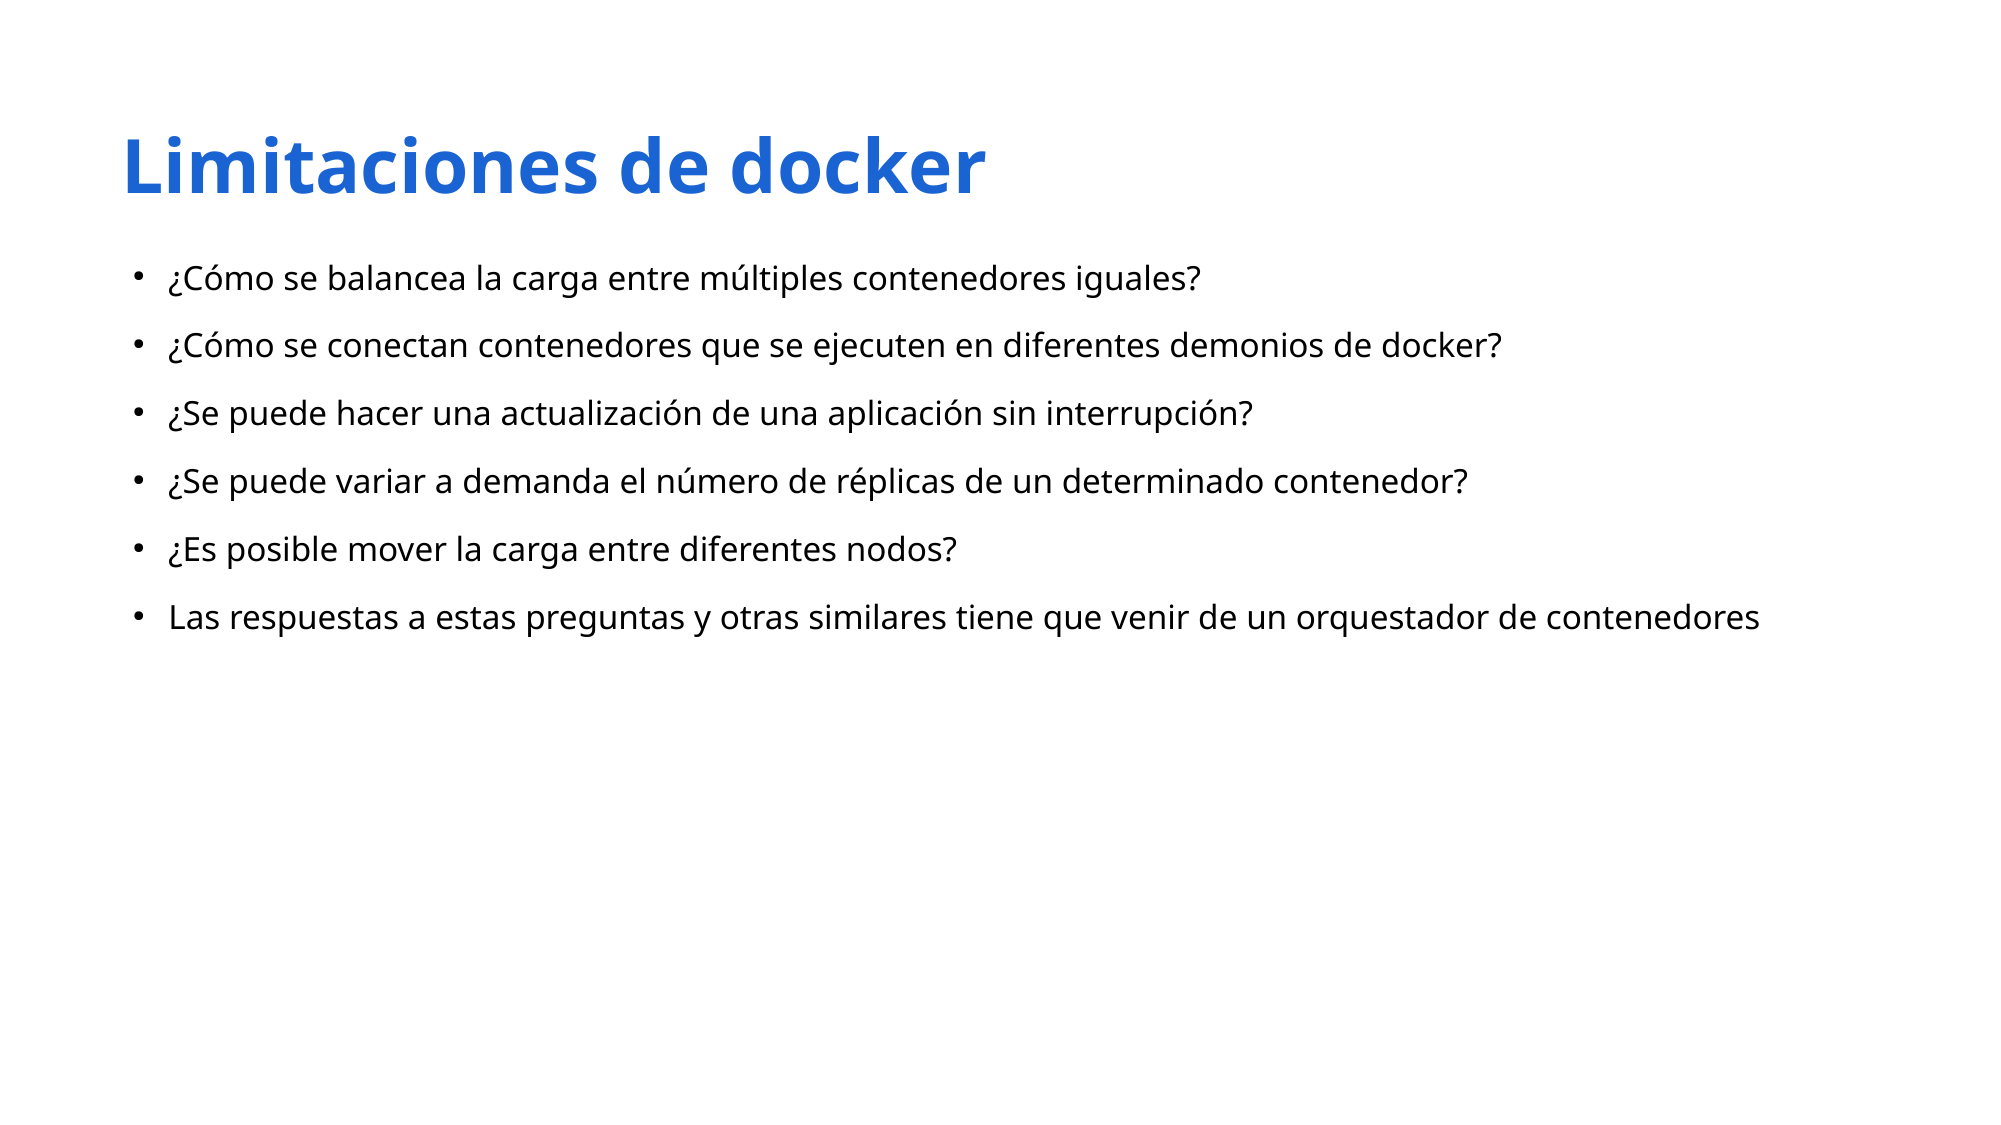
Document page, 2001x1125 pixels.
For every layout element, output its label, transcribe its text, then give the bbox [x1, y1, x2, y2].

text_box Limitaciones de docker [106, 106, 1878, 293]
text_box ¿Cómo se balancea la carga entre múltiples contenedores iguales? ¿Cómo se conectan contenedores que se ejecuten en diferentes demonios de docker? ¿Se puede hacer una actualización de una aplicación sin interrupción? ¿Se puede variar a demanda el número de réplicas de un determinado contenedor? ¿Es posible mover la carga entre diferentes nodos? Las respuestas a estas preguntas y otras similares tiene que venir de un orquestador de contenedores [118, 224, 1831, 1106]
